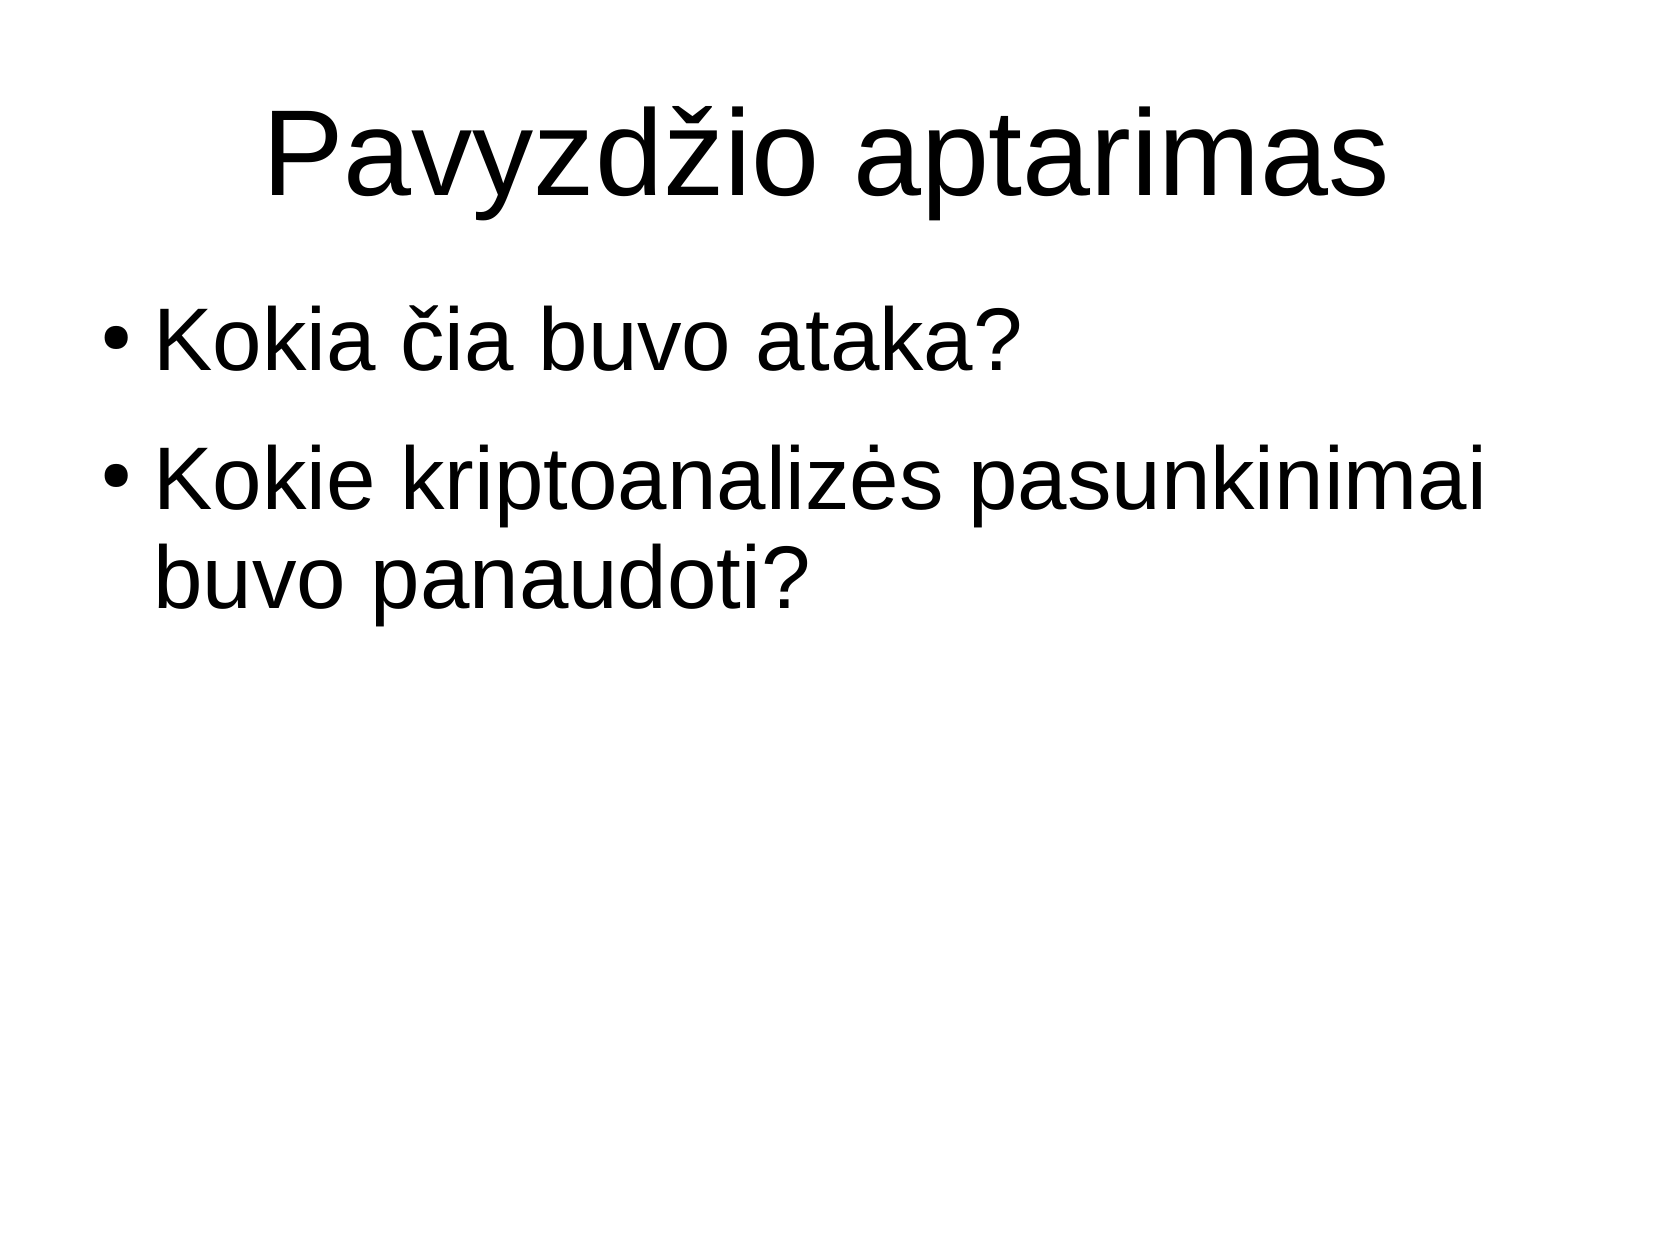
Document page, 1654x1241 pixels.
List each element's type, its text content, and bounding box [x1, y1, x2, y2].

title Pavyzdžio aptarimas [82, 49, 1571, 257]
list Kokia čia buvo ataka? Kokie kriptoanalizės pasunkinimai buvo panaudoti? [82, 290, 1571, 1010]
